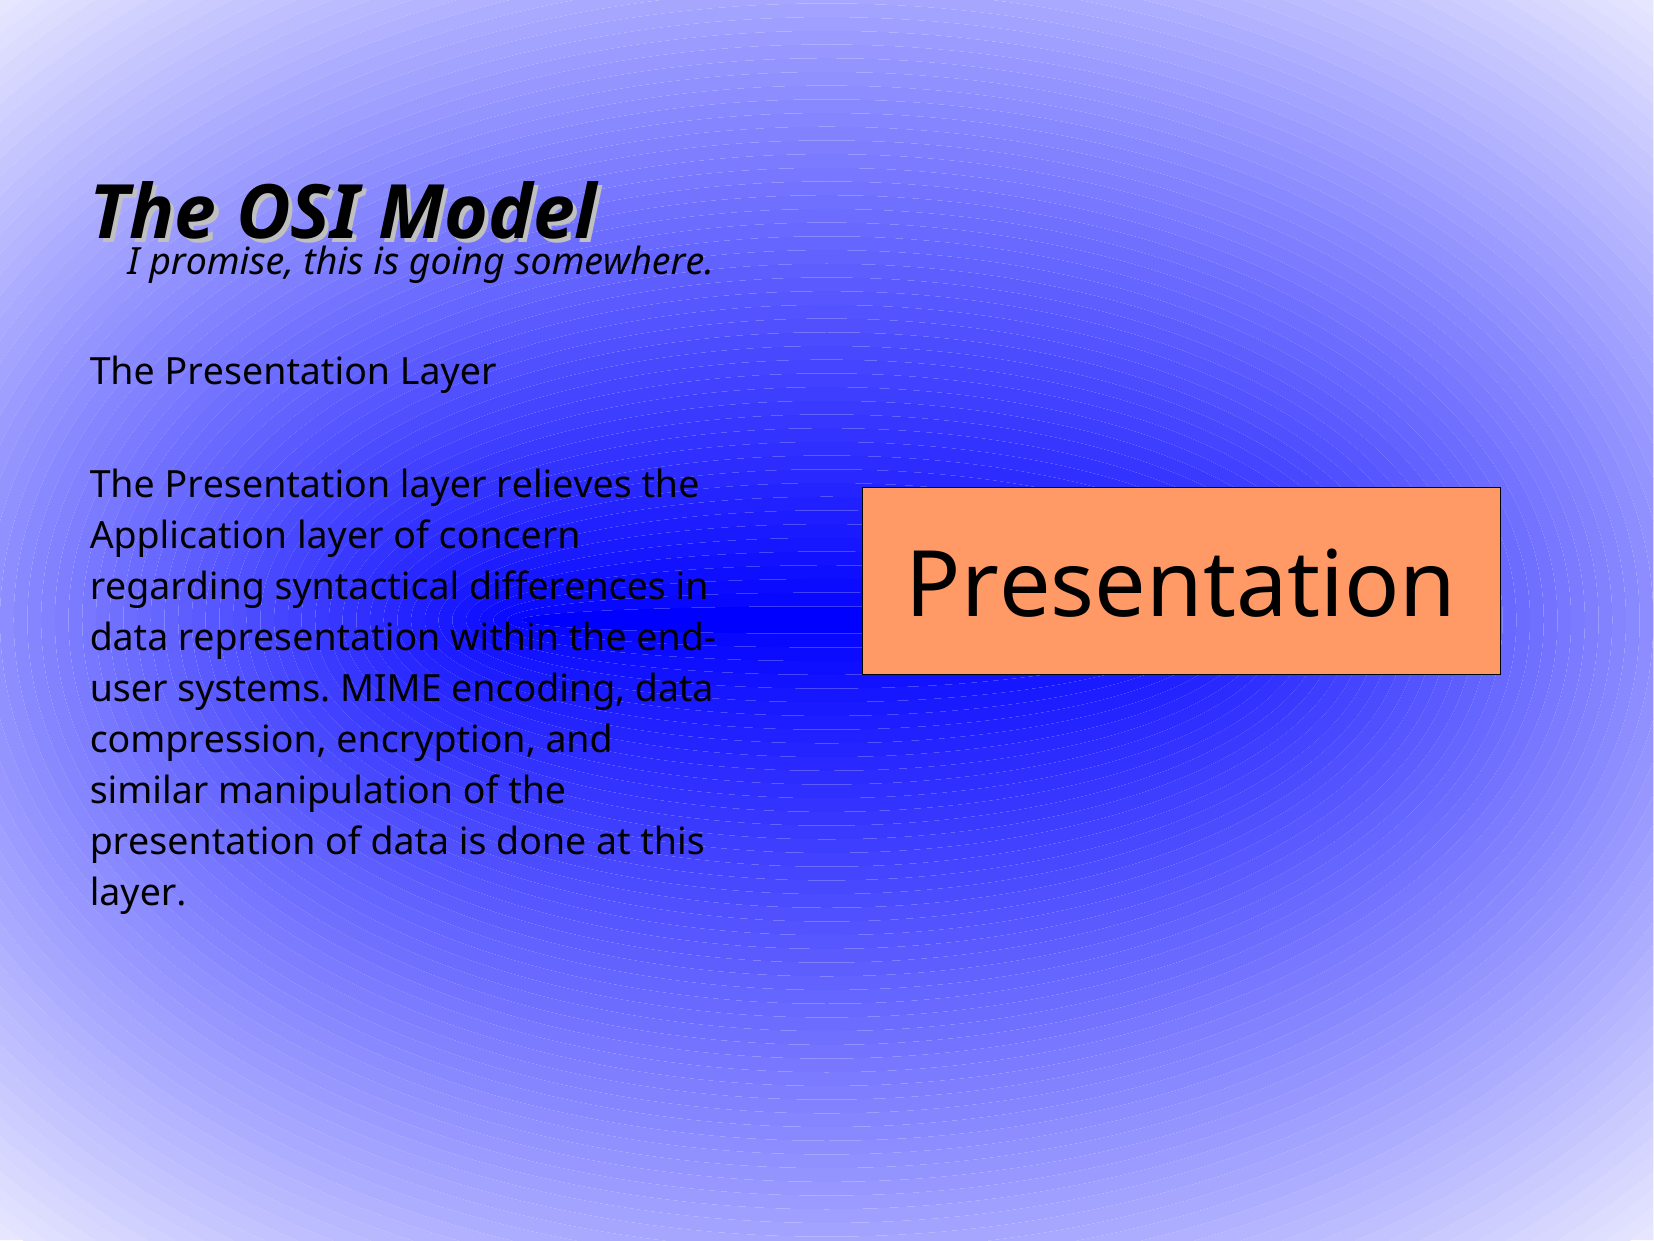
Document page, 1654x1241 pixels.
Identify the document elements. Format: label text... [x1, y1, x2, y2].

text_box The OSI Model [75, 150, 676, 263]
text_box I promise, this is going somewhere. [112, 226, 788, 301]
text_box Presentation [862, 487, 1501, 675]
text_box The Presentation layer relieves the Application layer of concern regarding syntactical differences in data representation within the end-user systems. MIME encoding, data compression, encryption, and similar manipulation of the presentation of data is done at this layer. [75, 450, 751, 1051]
text_box The Presentation Layer [75, 337, 638, 413]
